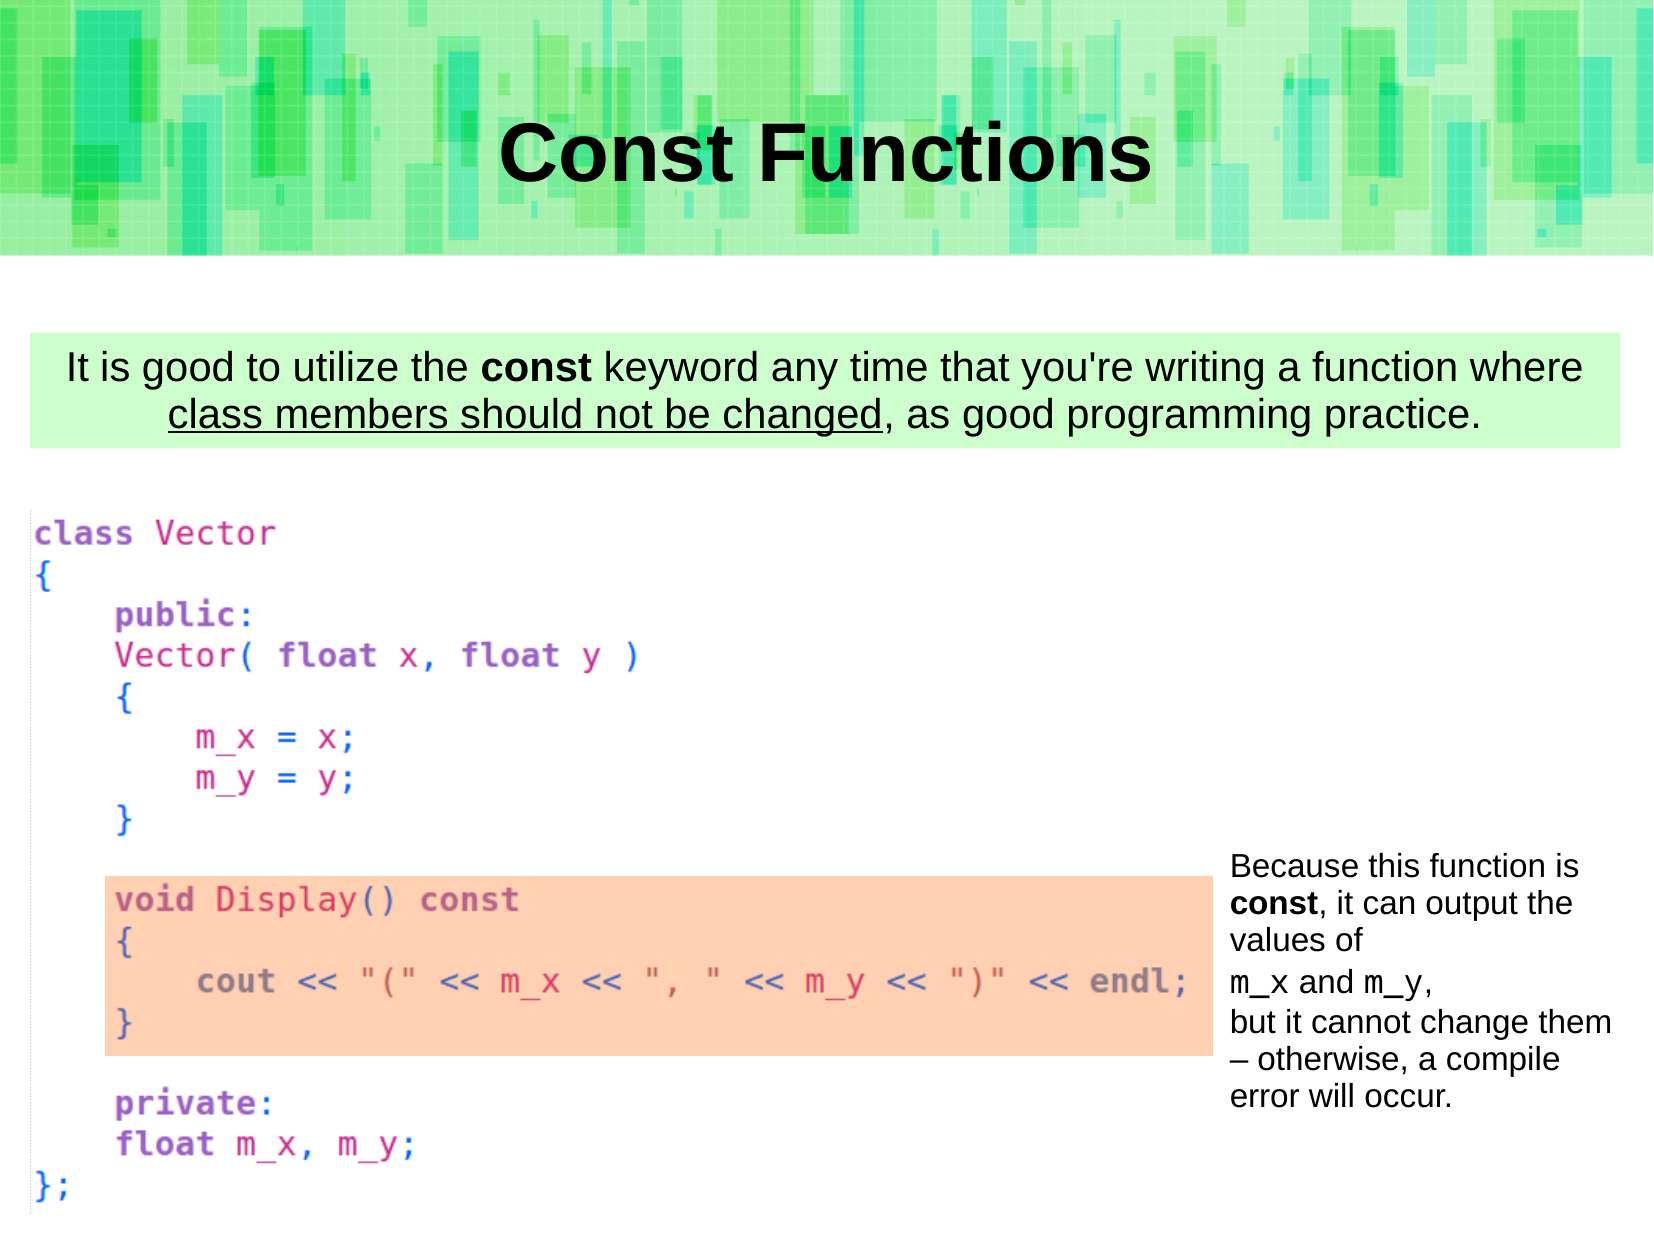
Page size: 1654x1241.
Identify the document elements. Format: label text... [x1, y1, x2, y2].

title Const Functions [82, 49, 1571, 257]
picture [0, 0, 1654, 1241]
text_box [105, 875, 1213, 1056]
text_box Because this function is const, it can output the values of m_x and m_y, but it cannot change them – otherwise, a compile error will occur. [1215, 840, 1636, 1121]
text_box It is good to utilize the const keyword any time that you're writing a function where class members should not be changed, as good programming practice. [30, 332, 1621, 449]
